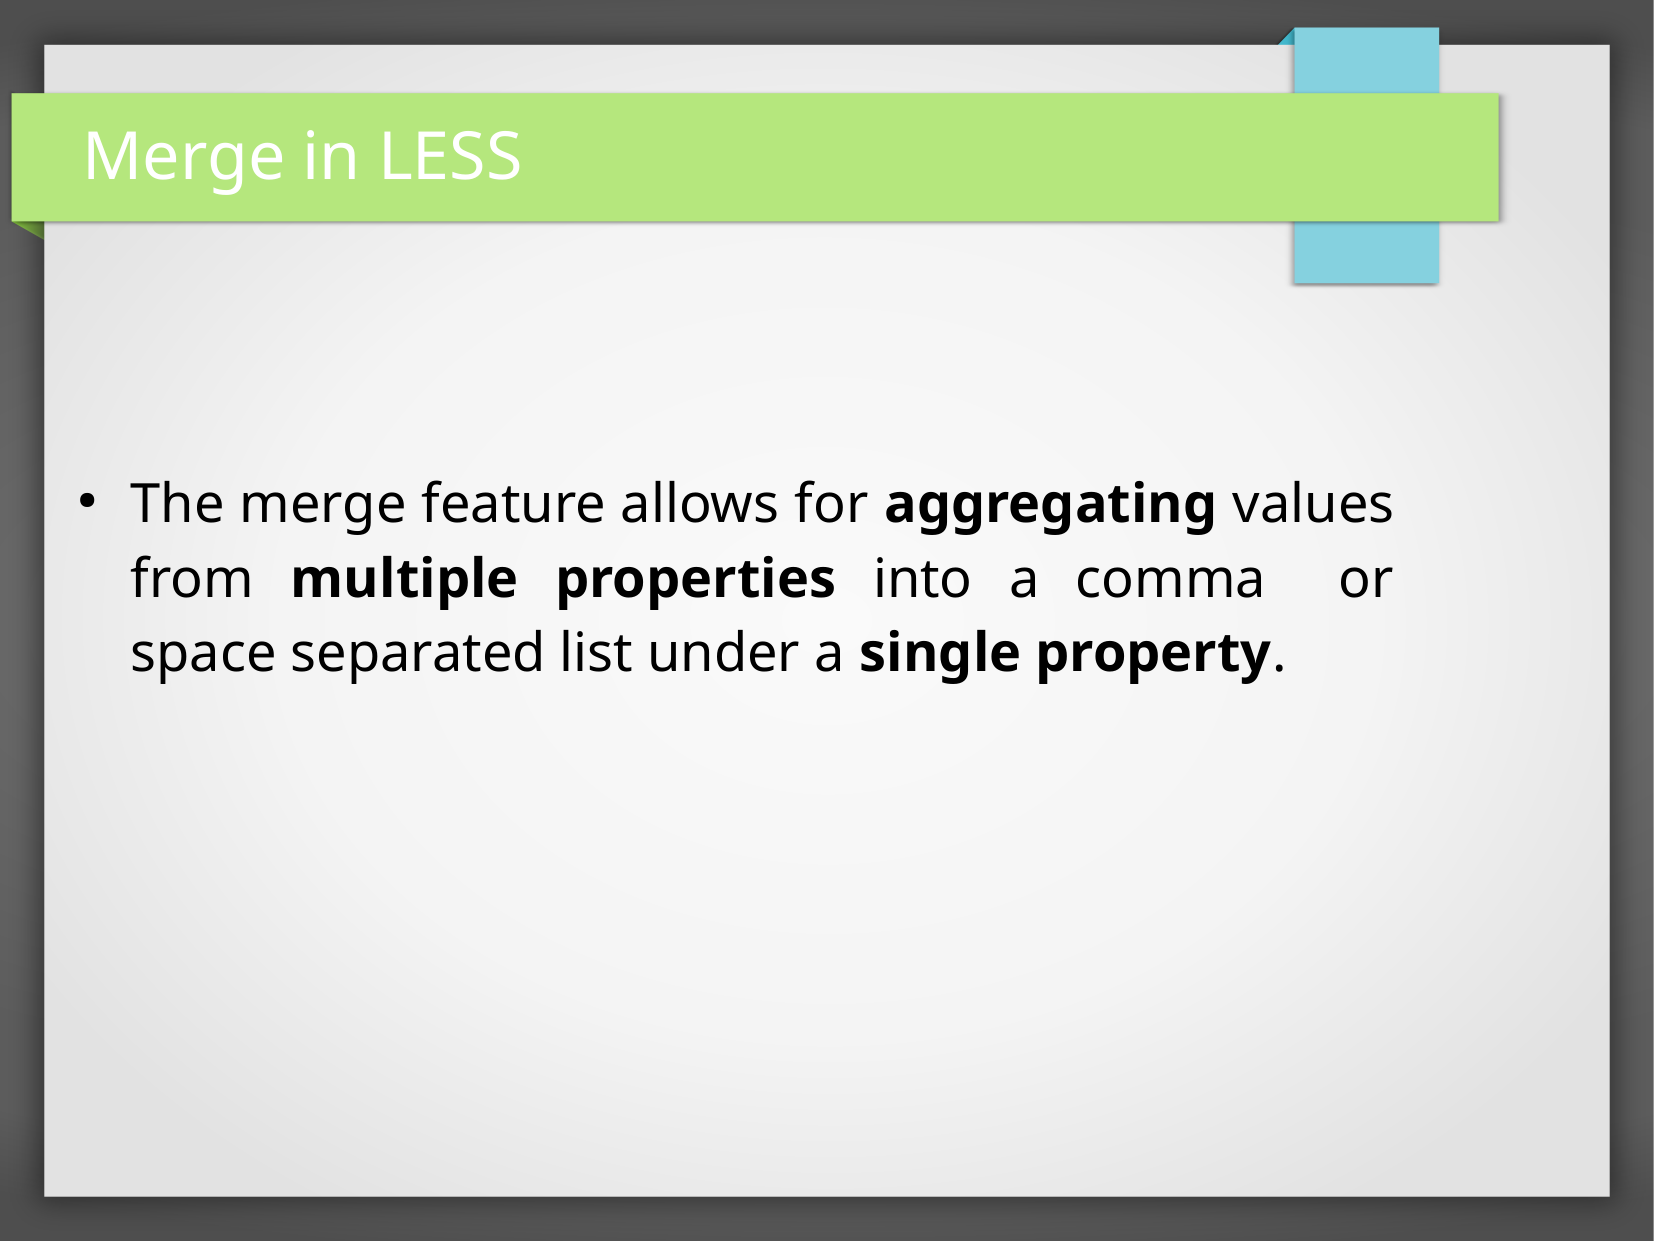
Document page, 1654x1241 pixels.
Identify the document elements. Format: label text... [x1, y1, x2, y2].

title Merge in LESS [82, 94, 1264, 213]
picture [0, 0, 1654, 1241]
list The merge feature allows for aggregating values from multiple properties into a comma or space separated list under a single property. [60, 465, 1396, 796]
